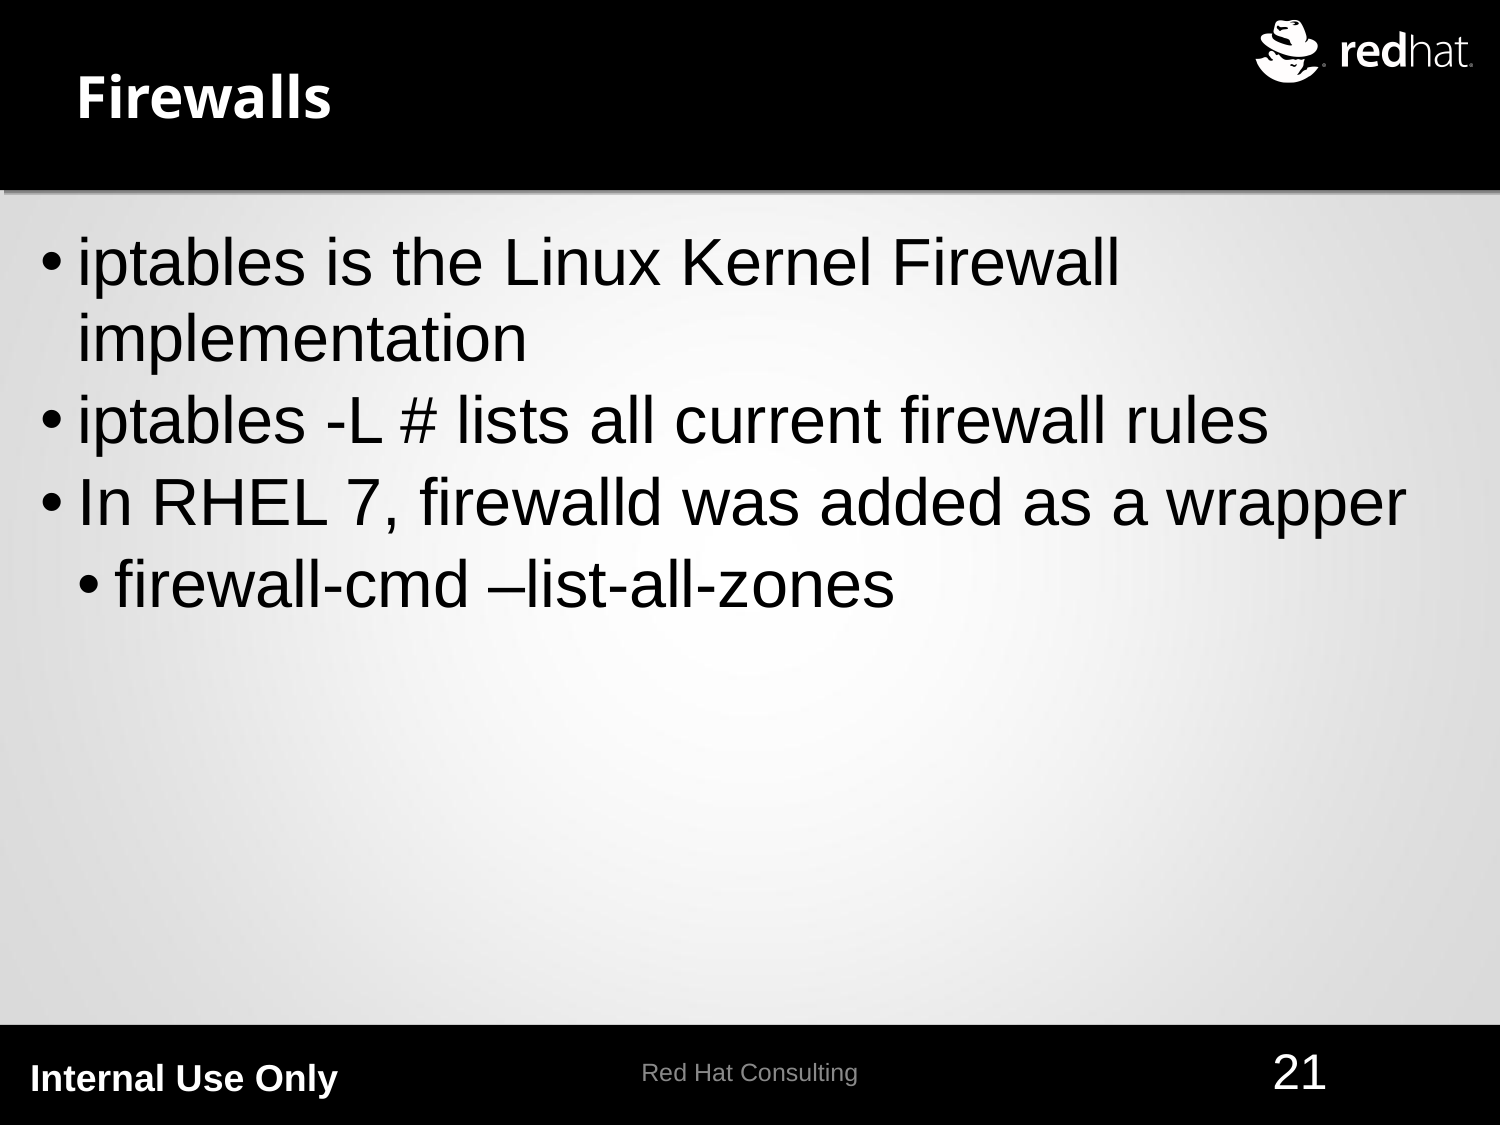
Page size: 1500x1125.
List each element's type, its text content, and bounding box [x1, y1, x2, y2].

picture [1254, 12, 1476, 88]
text_box Red Hat Consulting [512, 1042, 988, 1103]
picture [0, 191, 1500, 1024]
list iptables is the Linux Kernel Firewall implementation iptables -L # lists all current firewall rules In RHEL 7, firewalld was added as a wrapper firewall-cmd –list-all-zones [24, 216, 1471, 992]
title Firewalls [0, 0, 1234, 191]
text_box <number> [1257, 1042, 1426, 1103]
